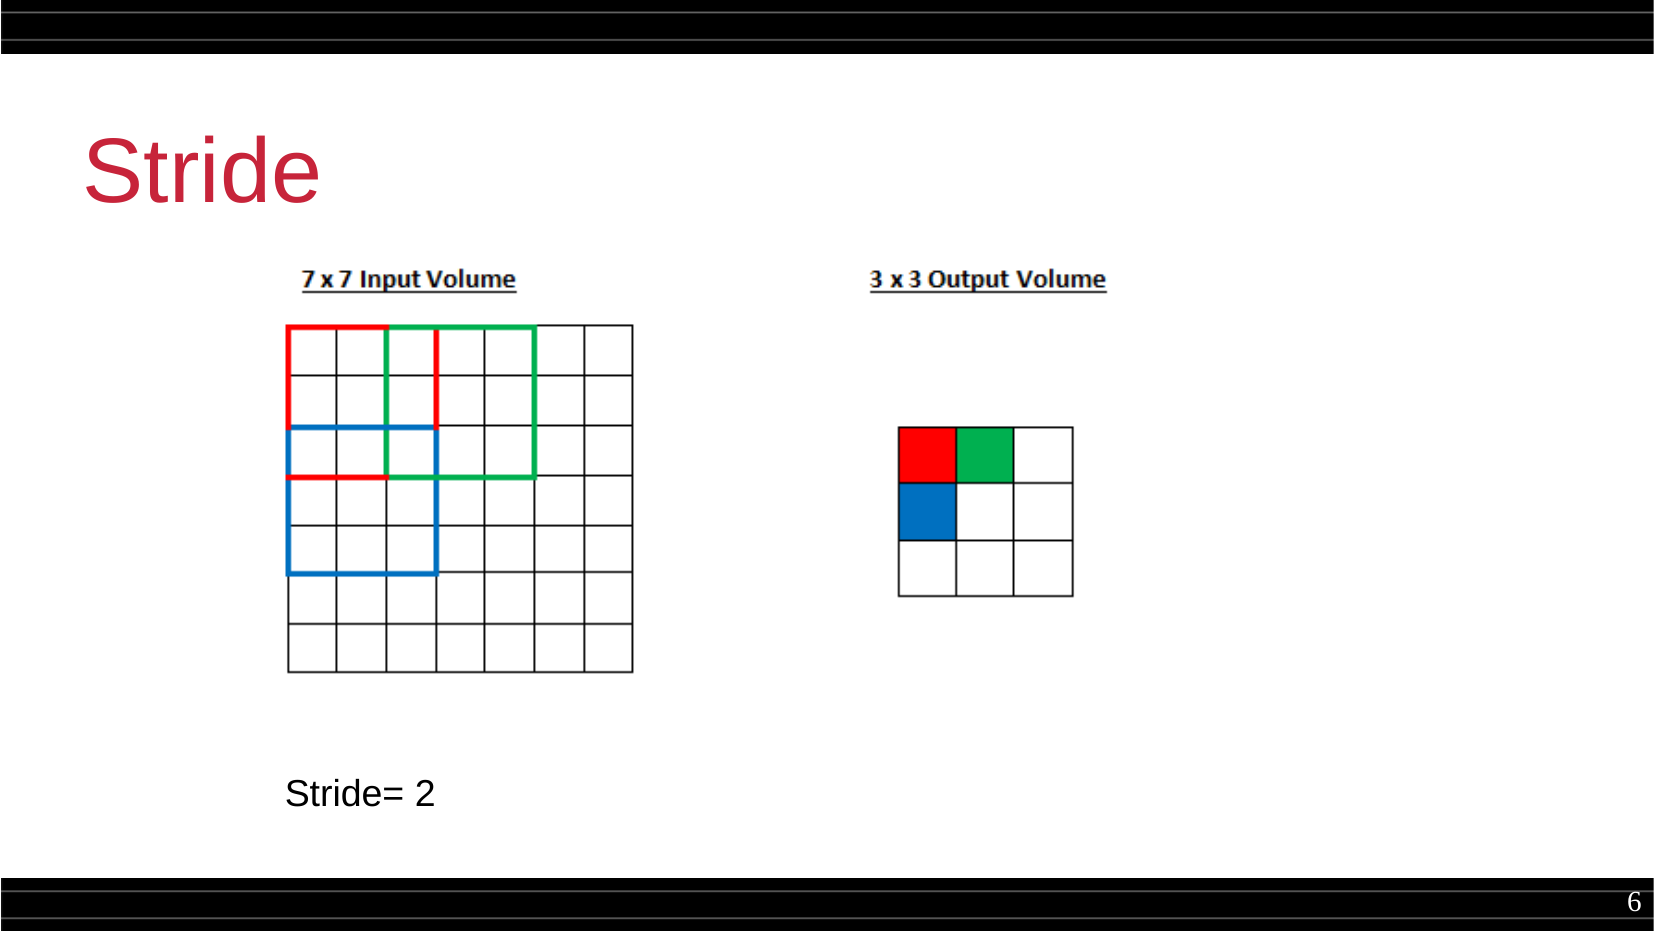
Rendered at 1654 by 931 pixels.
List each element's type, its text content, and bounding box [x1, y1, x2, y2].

picture [1, 878, 1654, 931]
title Stride [82, 92, 1571, 249]
text_box Stride= 2 [270, 765, 796, 816]
picture [236, 247, 1396, 705]
picture [1, 0, 1654, 54]
